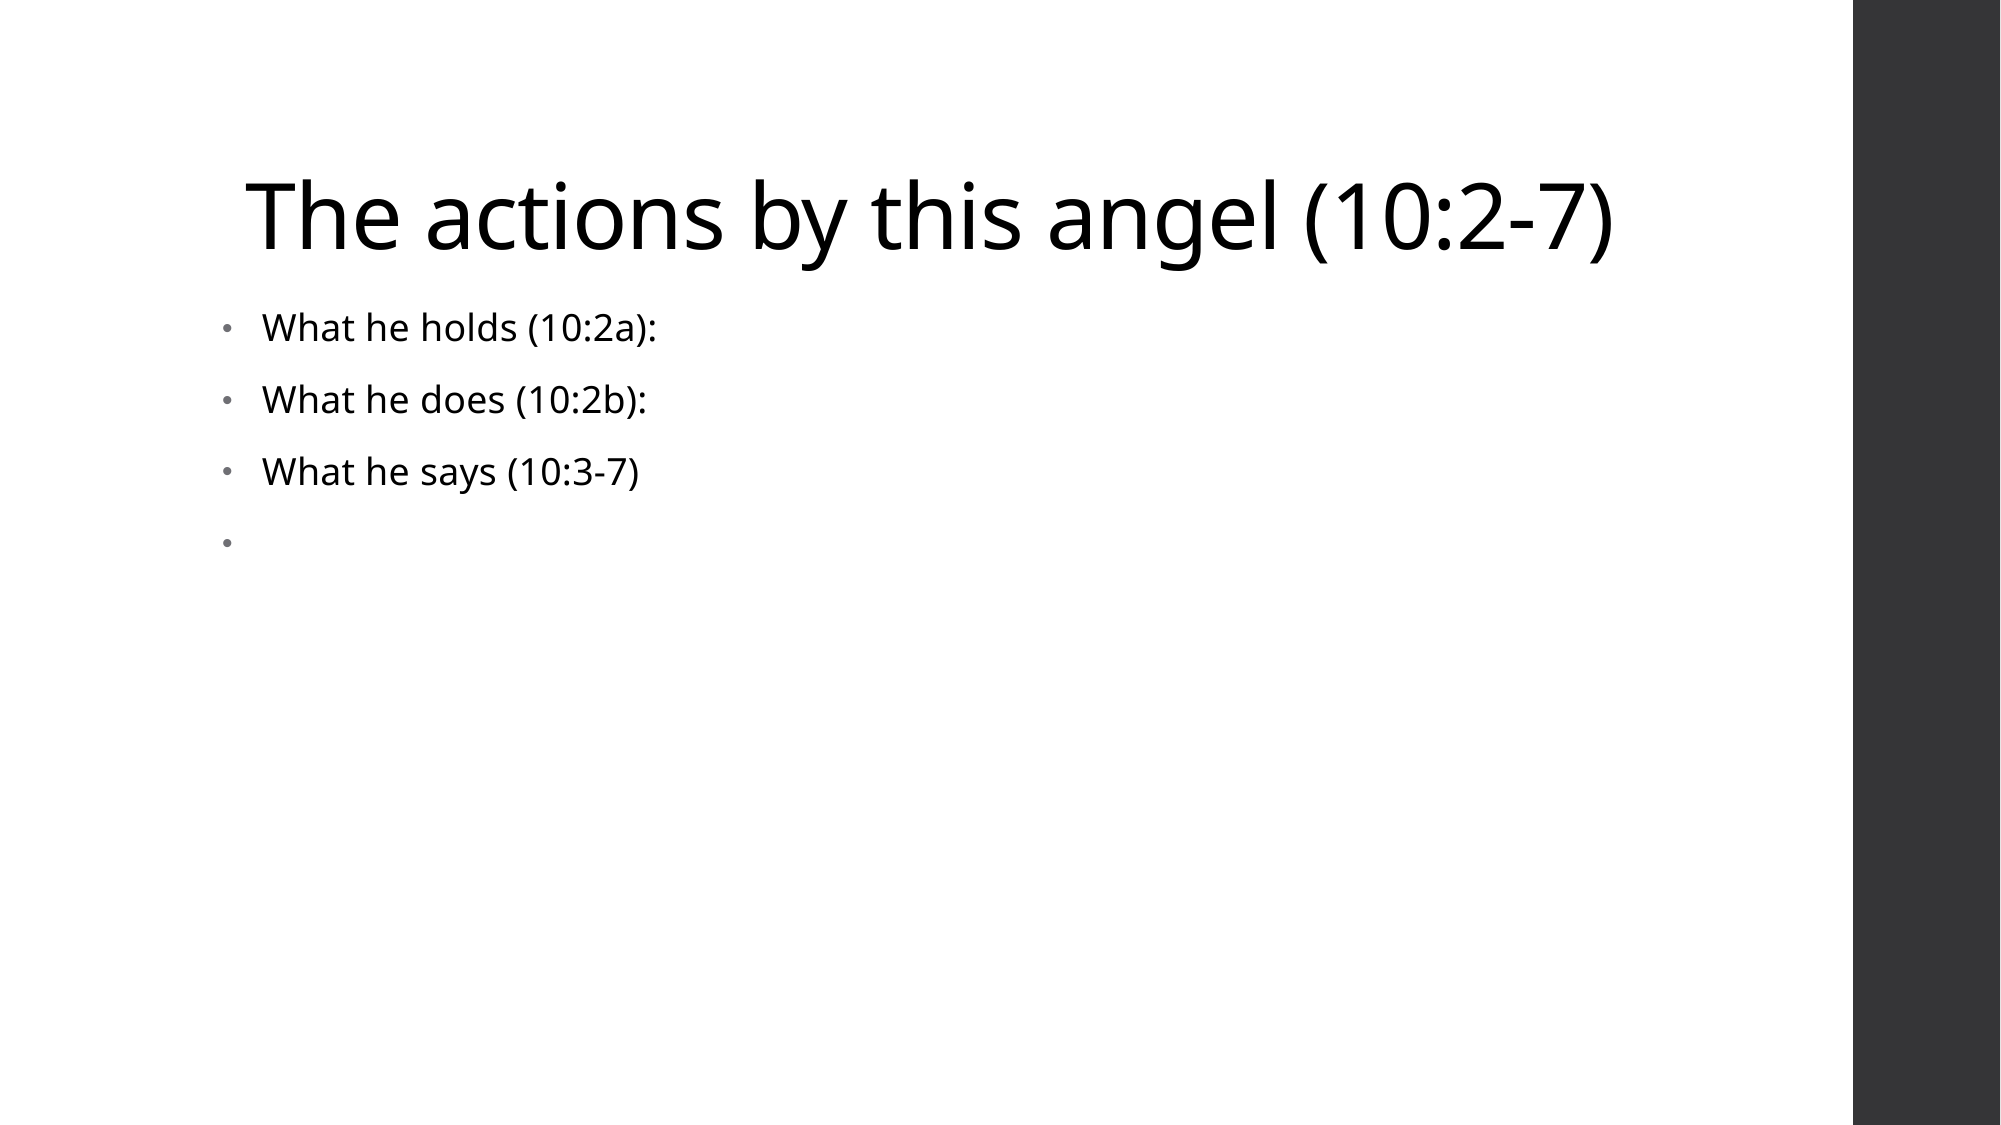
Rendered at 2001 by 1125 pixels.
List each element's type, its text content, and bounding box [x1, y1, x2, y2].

title The actions by this angel (10:2-7) [206, 60, 1797, 278]
list What he holds (10:2a): What he does (10:2b): What he says (10:3-7) [206, 299, 1617, 1014]
